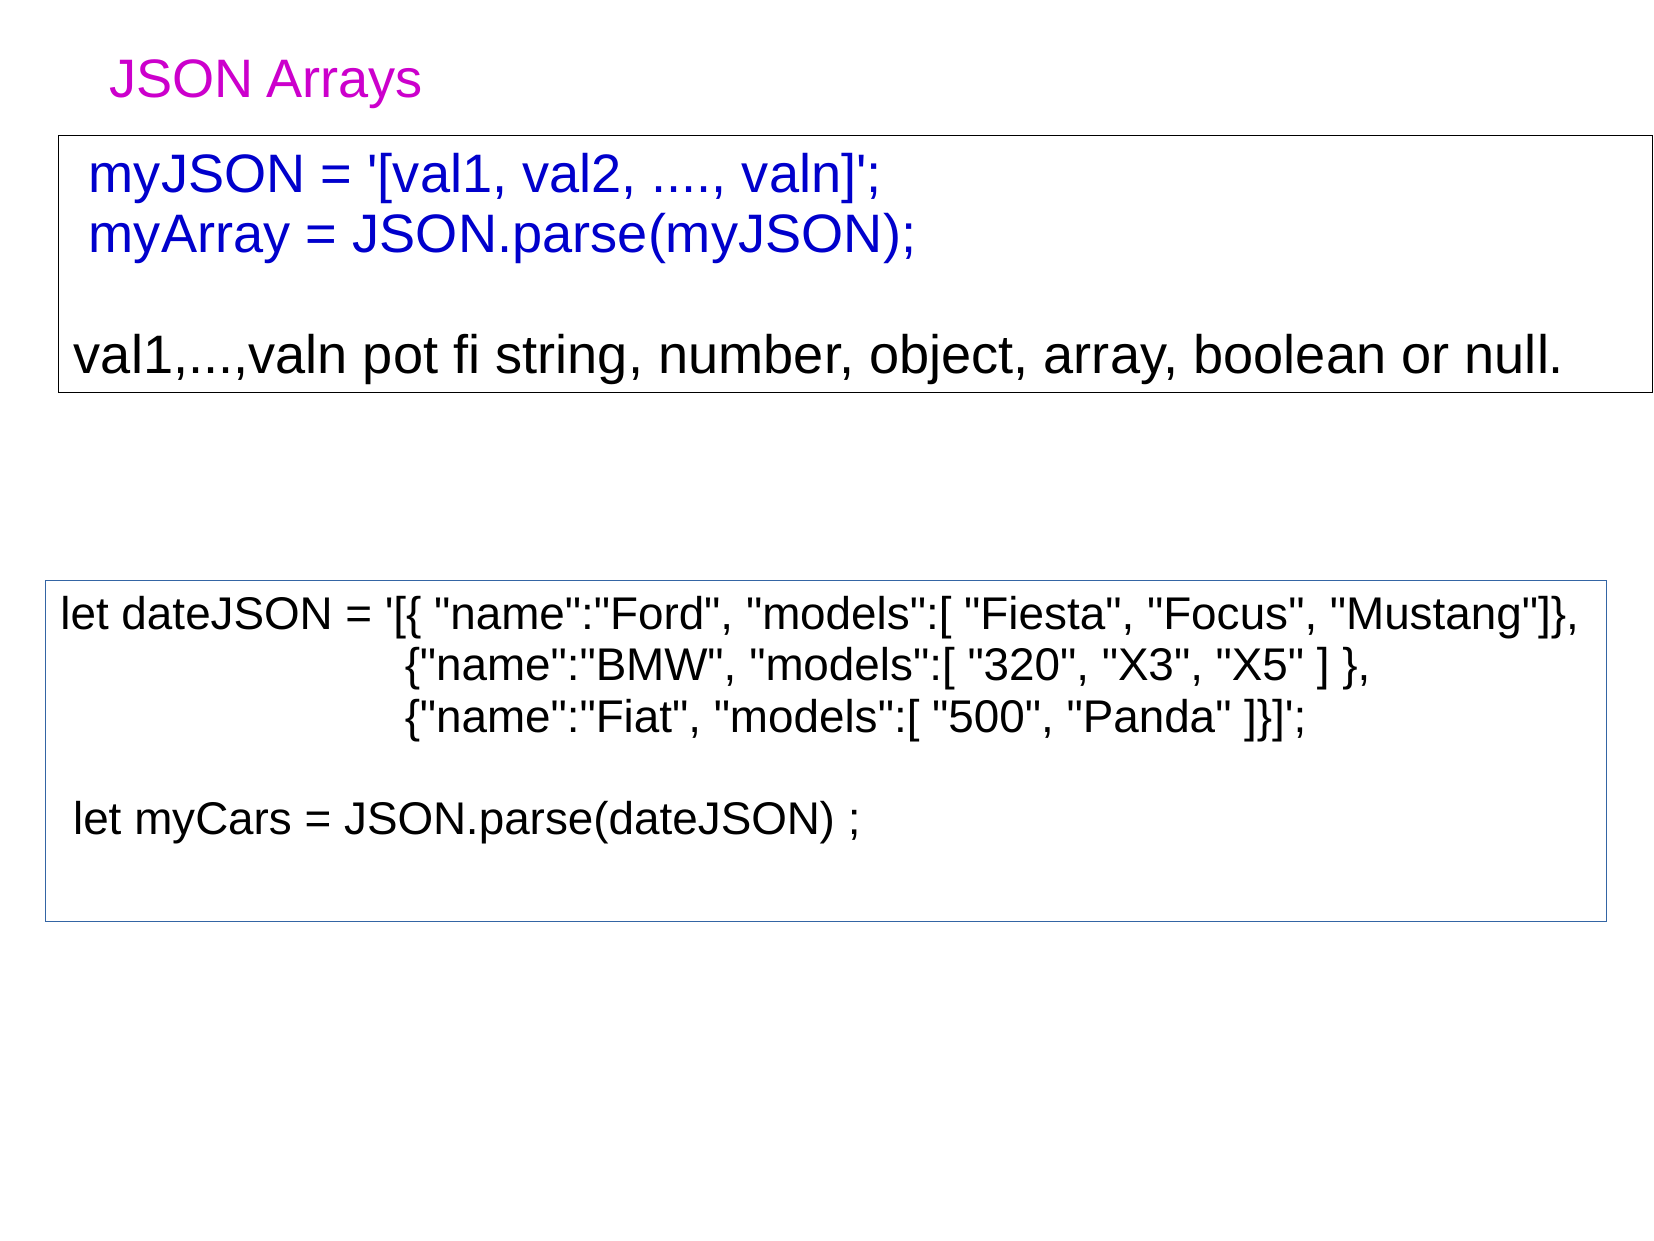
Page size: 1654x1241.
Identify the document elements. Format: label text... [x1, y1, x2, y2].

text_box let dateJSON = '[{ "name":"Ford", "models":[ "Fiesta", "Focus", "Mustang"]}, {"name":"BMW", "models":[ "320", "X3", "X5" ] }, {"name":"Fiat", "models":[ "500", "Panda" ]}]'; let myCars = JSON.parse(dateJSON) ; [45, 580, 1607, 922]
text_box myJSON = '[val1, val2, ...., valn]'; myArray = JSON.parse(myJSON); val1,...,valn pot fi string, number, object, array, boolean or null. [58, 135, 1653, 393]
text_box JSON Arrays [94, 41, 451, 130]
